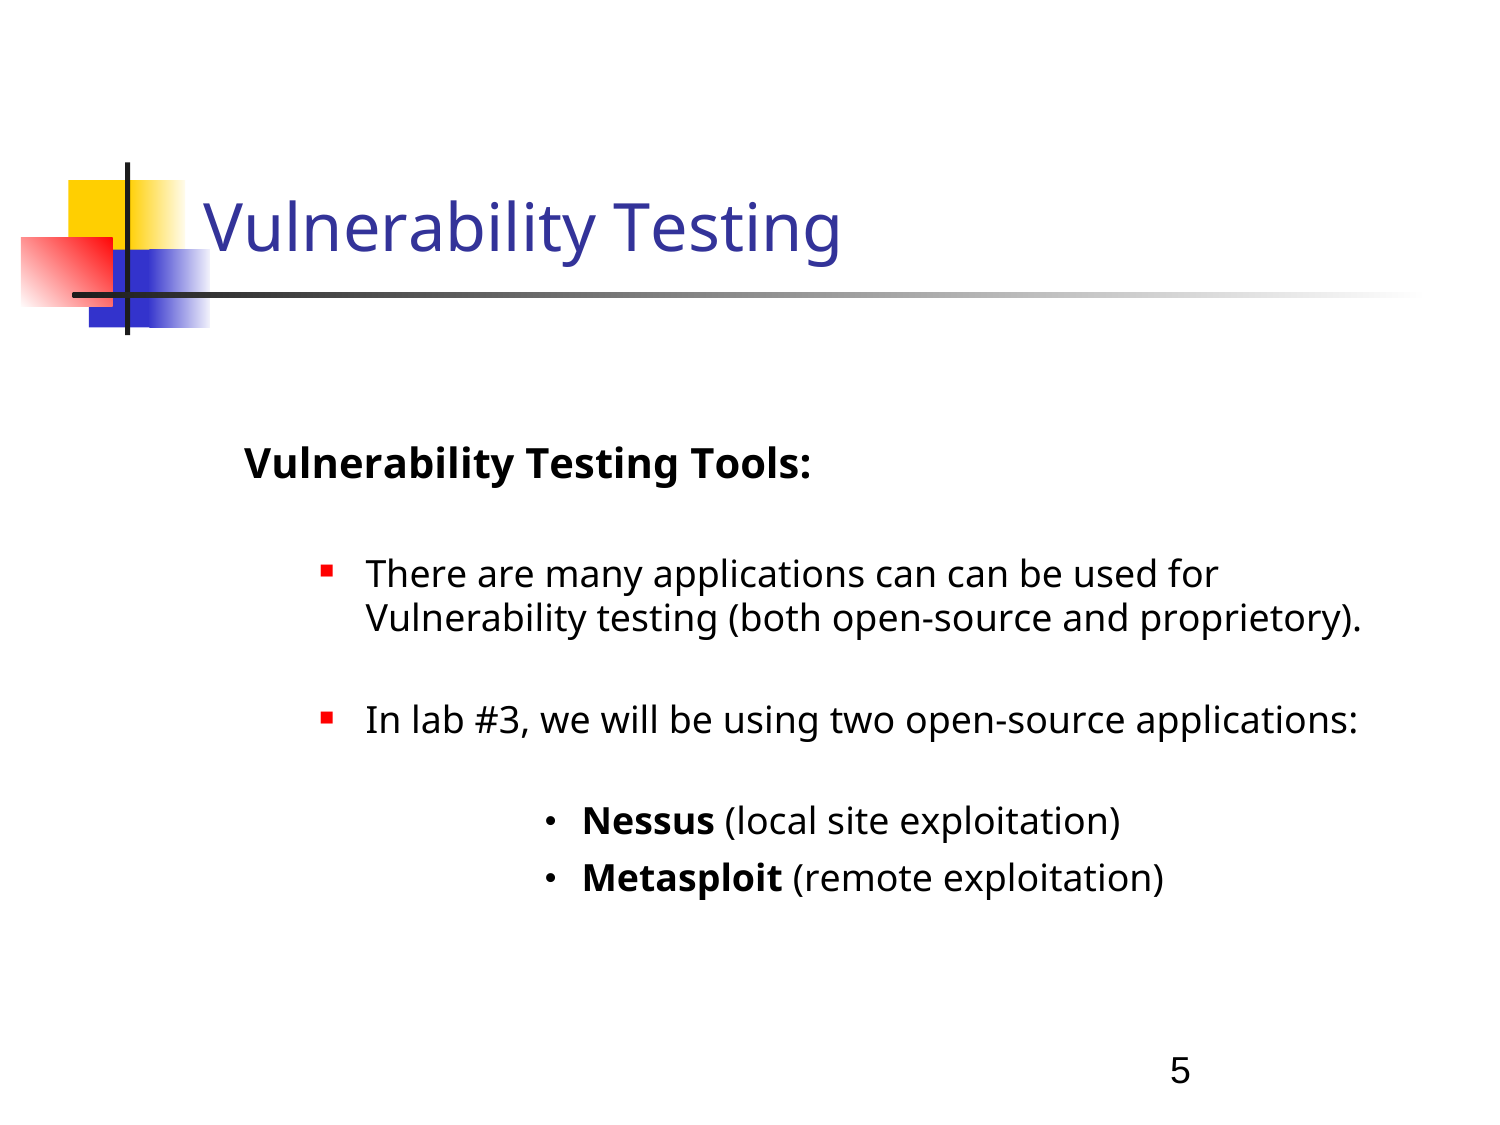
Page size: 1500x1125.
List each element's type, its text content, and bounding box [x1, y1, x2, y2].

title Vulnerability Testing [188, 35, 1468, 276]
list Vulnerability Testing Tools: There are many applications can can be used for Vulnerability testing (both open-source and proprietory). In lab #3, we will be using two open-source applications: Nessus (local site exploitation) Metasploit (remote exploitation) [229, 365, 1434, 1034]
